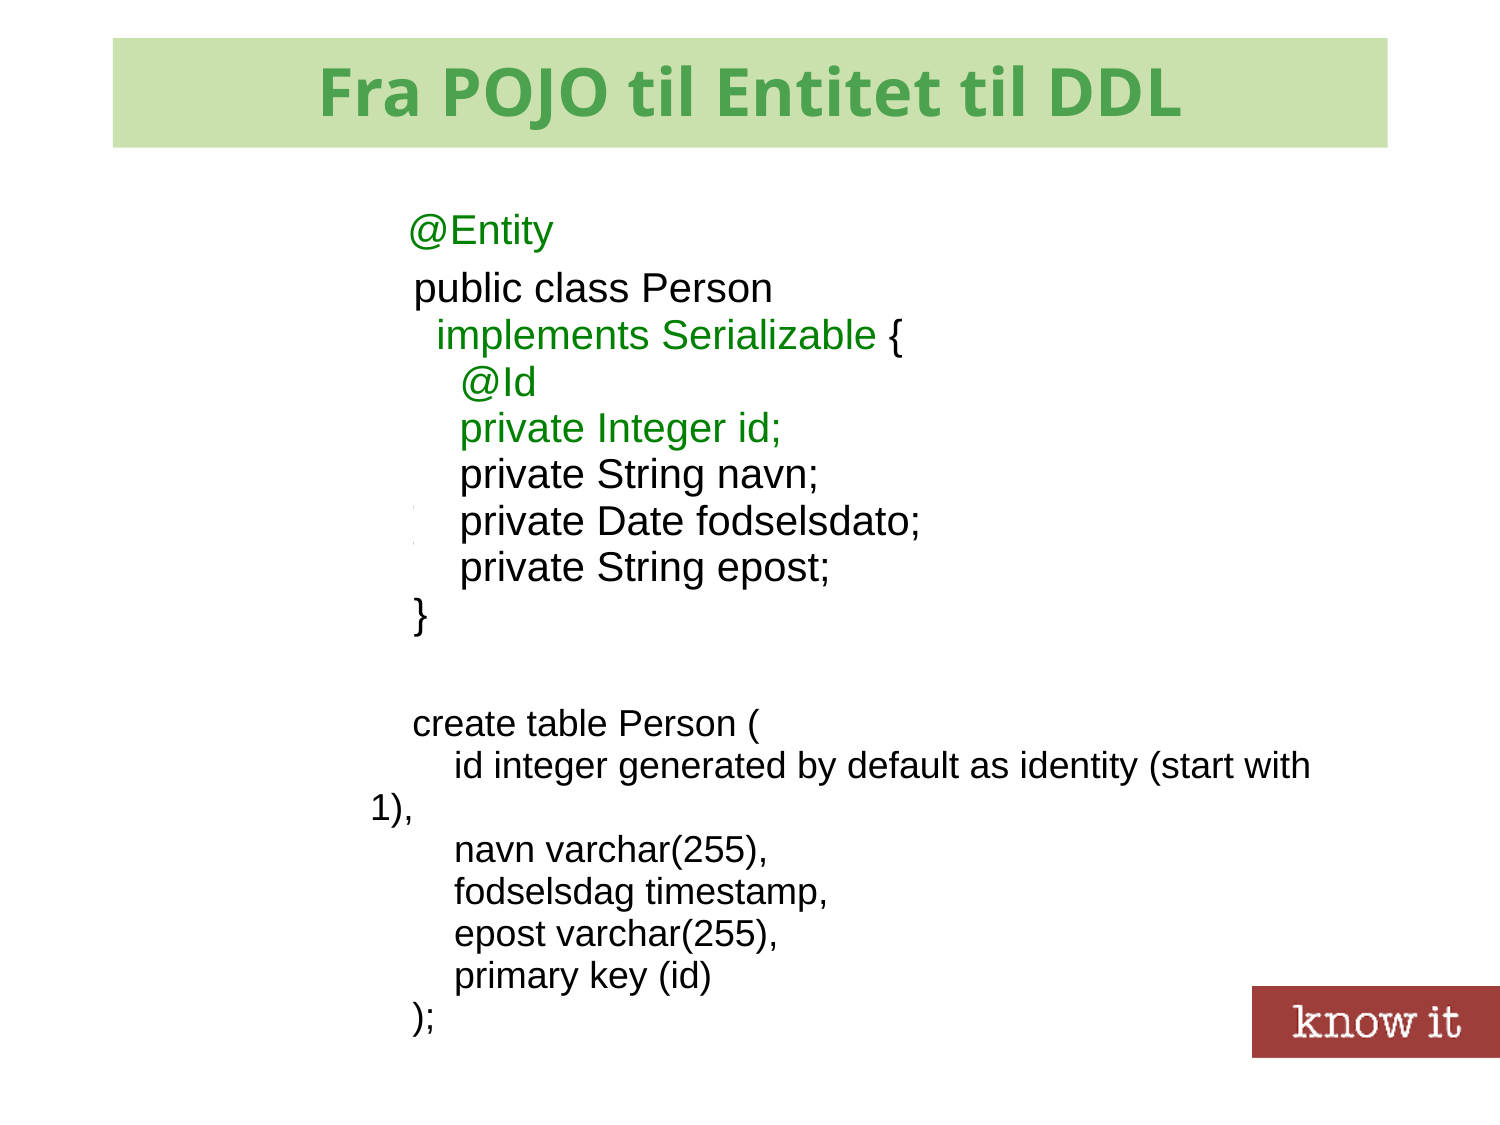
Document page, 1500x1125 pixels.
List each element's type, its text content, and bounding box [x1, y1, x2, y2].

picture [1252, 986, 1500, 1058]
text_box @Entity [407, 206, 1040, 254]
text_box create table Person ( id integer generated by default as identity (start with 1), navn varchar(255), fodselsdag timestamp, epost varchar(255), primary key (id) ); [355, 694, 1379, 1004]
text_box Fra POJO til Entitet til DDL [112, 38, 1388, 148]
text_box public class Person implements Serializable { @Id private Integer id; private String navn; private Date fodselsdato; private String epost; } [413, 264, 1046, 639]
